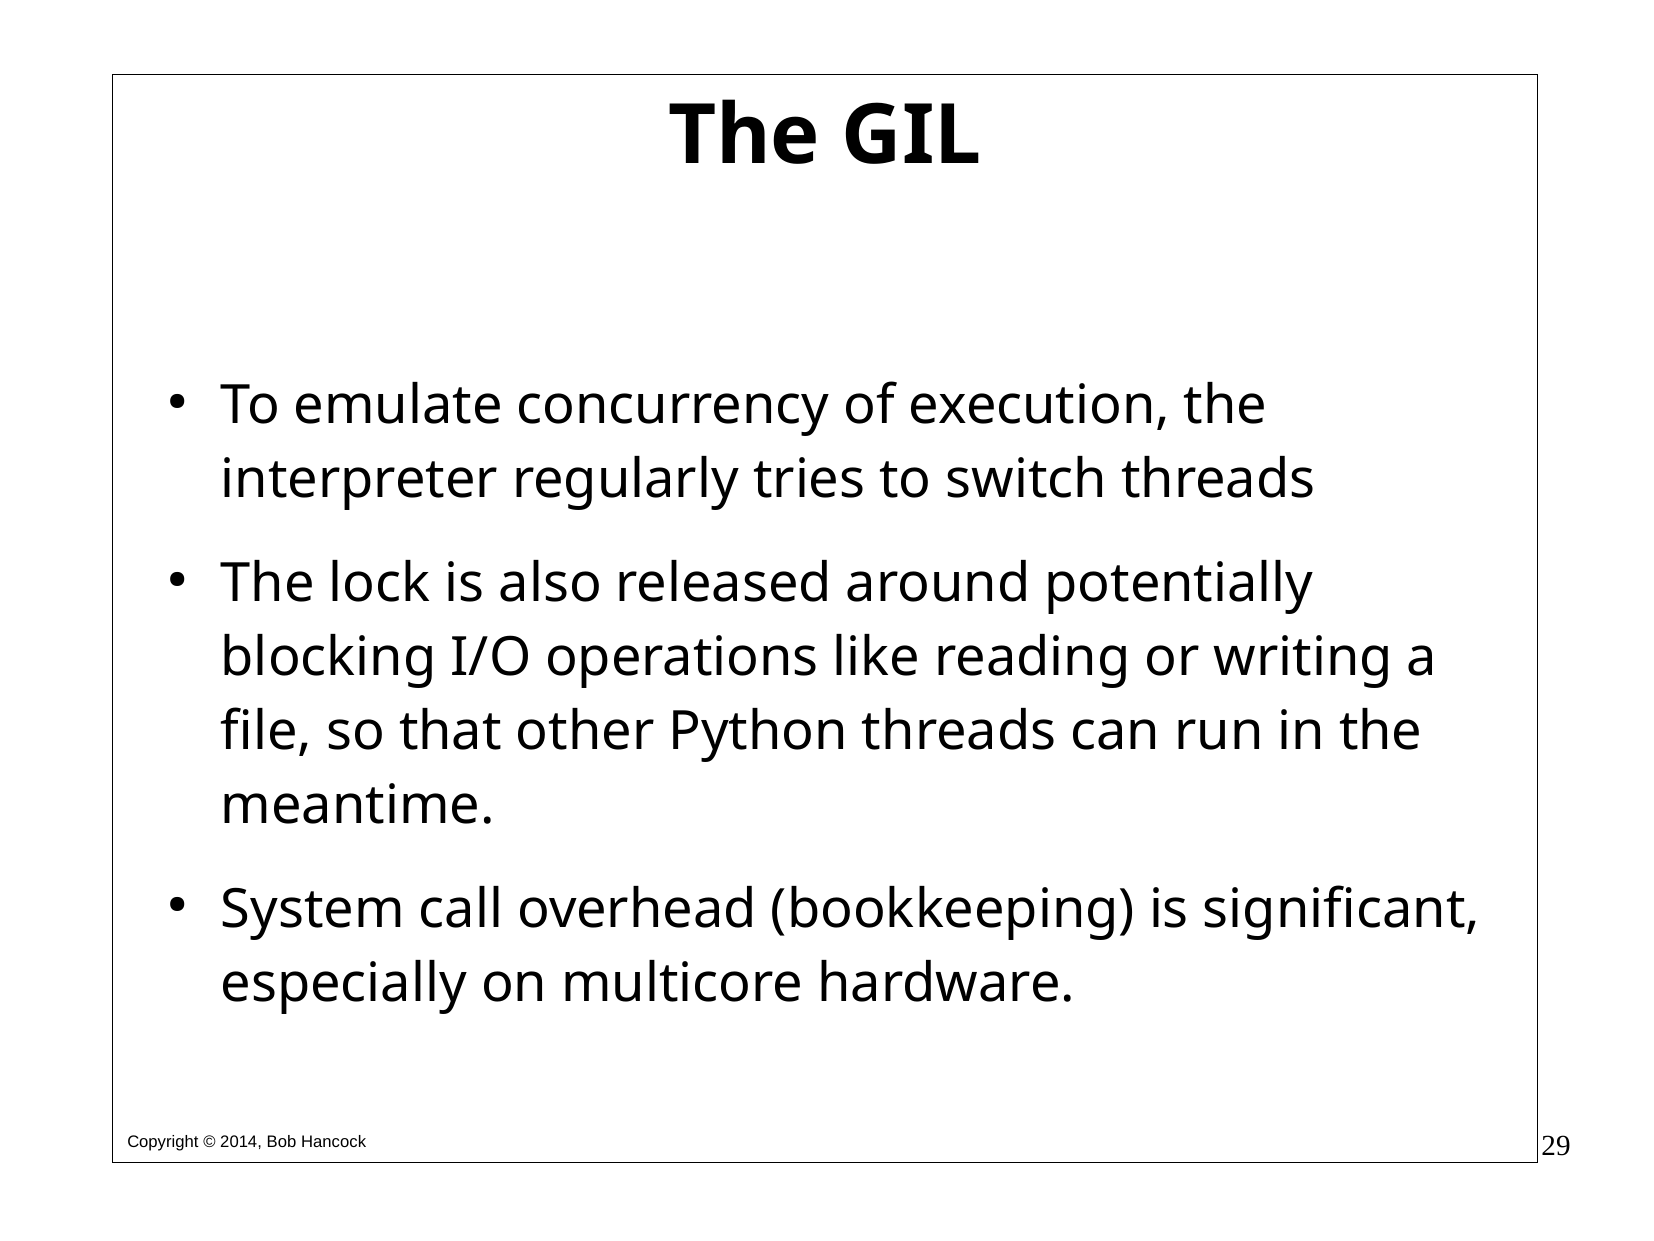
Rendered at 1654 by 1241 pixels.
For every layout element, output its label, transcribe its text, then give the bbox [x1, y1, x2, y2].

title The GIL [112, 75, 1538, 188]
text_box Copyright © 2014, Bob Hancock [112, 1125, 382, 1159]
list To emulate concurrency of execution, the interpreter regularly tries to switch threads The lock is also released around potentially blocking I/O operations like reading or writing a file, so that other Python threads can run in the meantime. System call overhead (bookkeeping) is significant, especially on multicore hardware. [150, 262, 1501, 1126]
